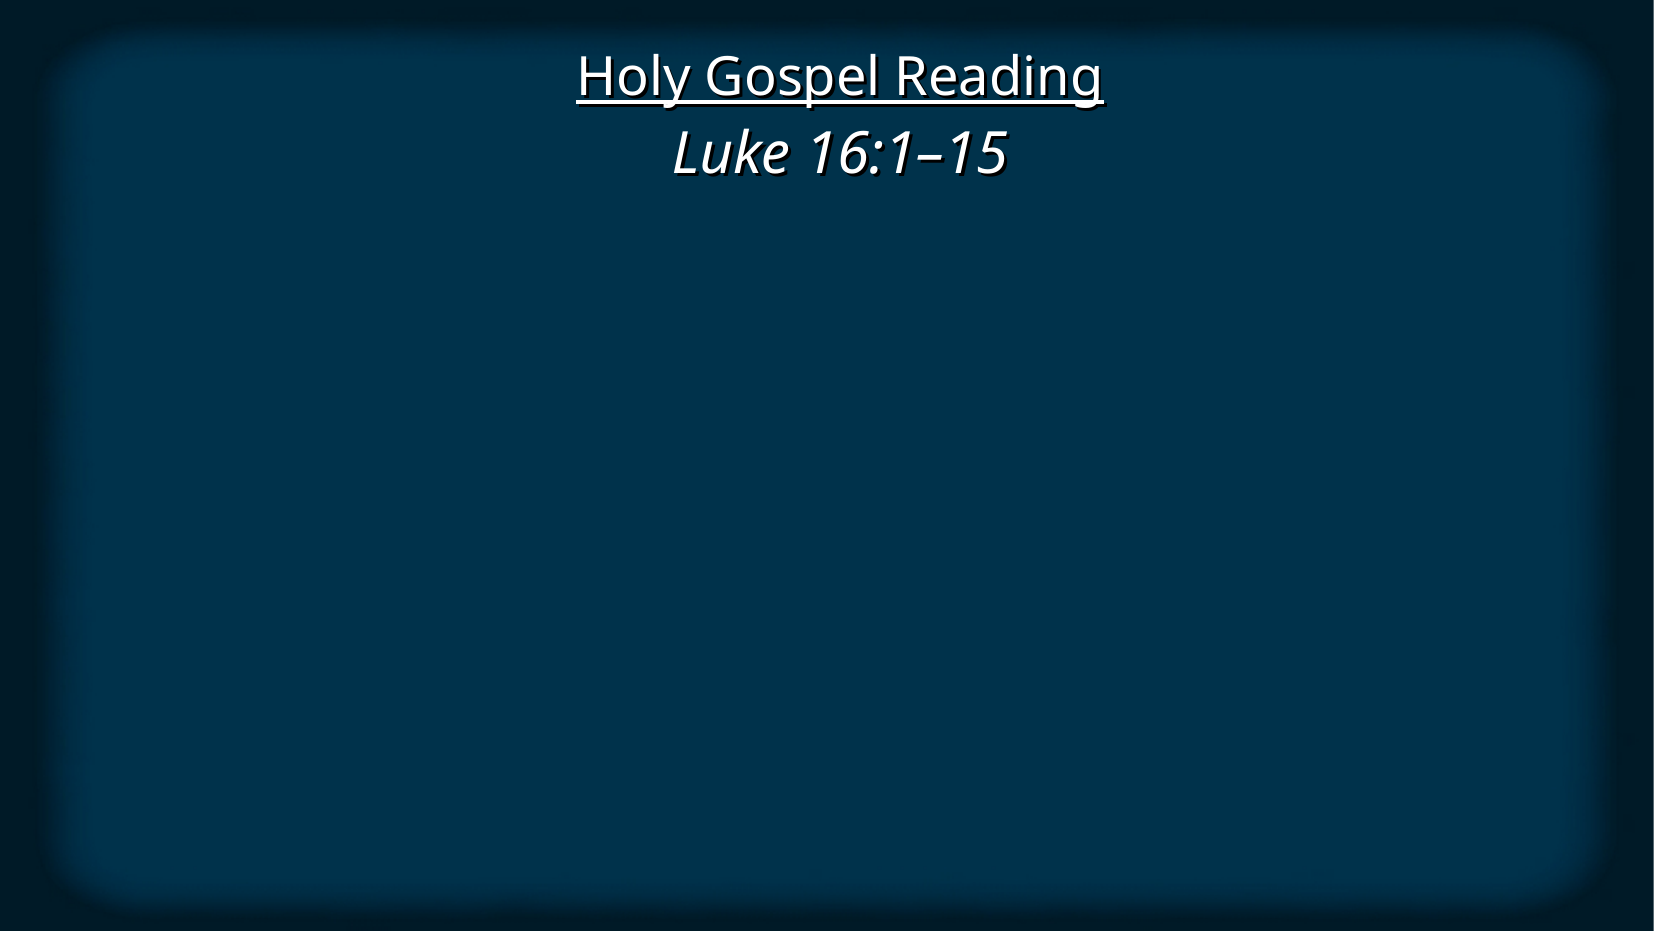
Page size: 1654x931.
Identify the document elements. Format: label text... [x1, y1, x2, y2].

picture [0, 0, 1654, 931]
text_box Holy Gospel Reading Luke 16:1–15 [105, 30, 1576, 194]
